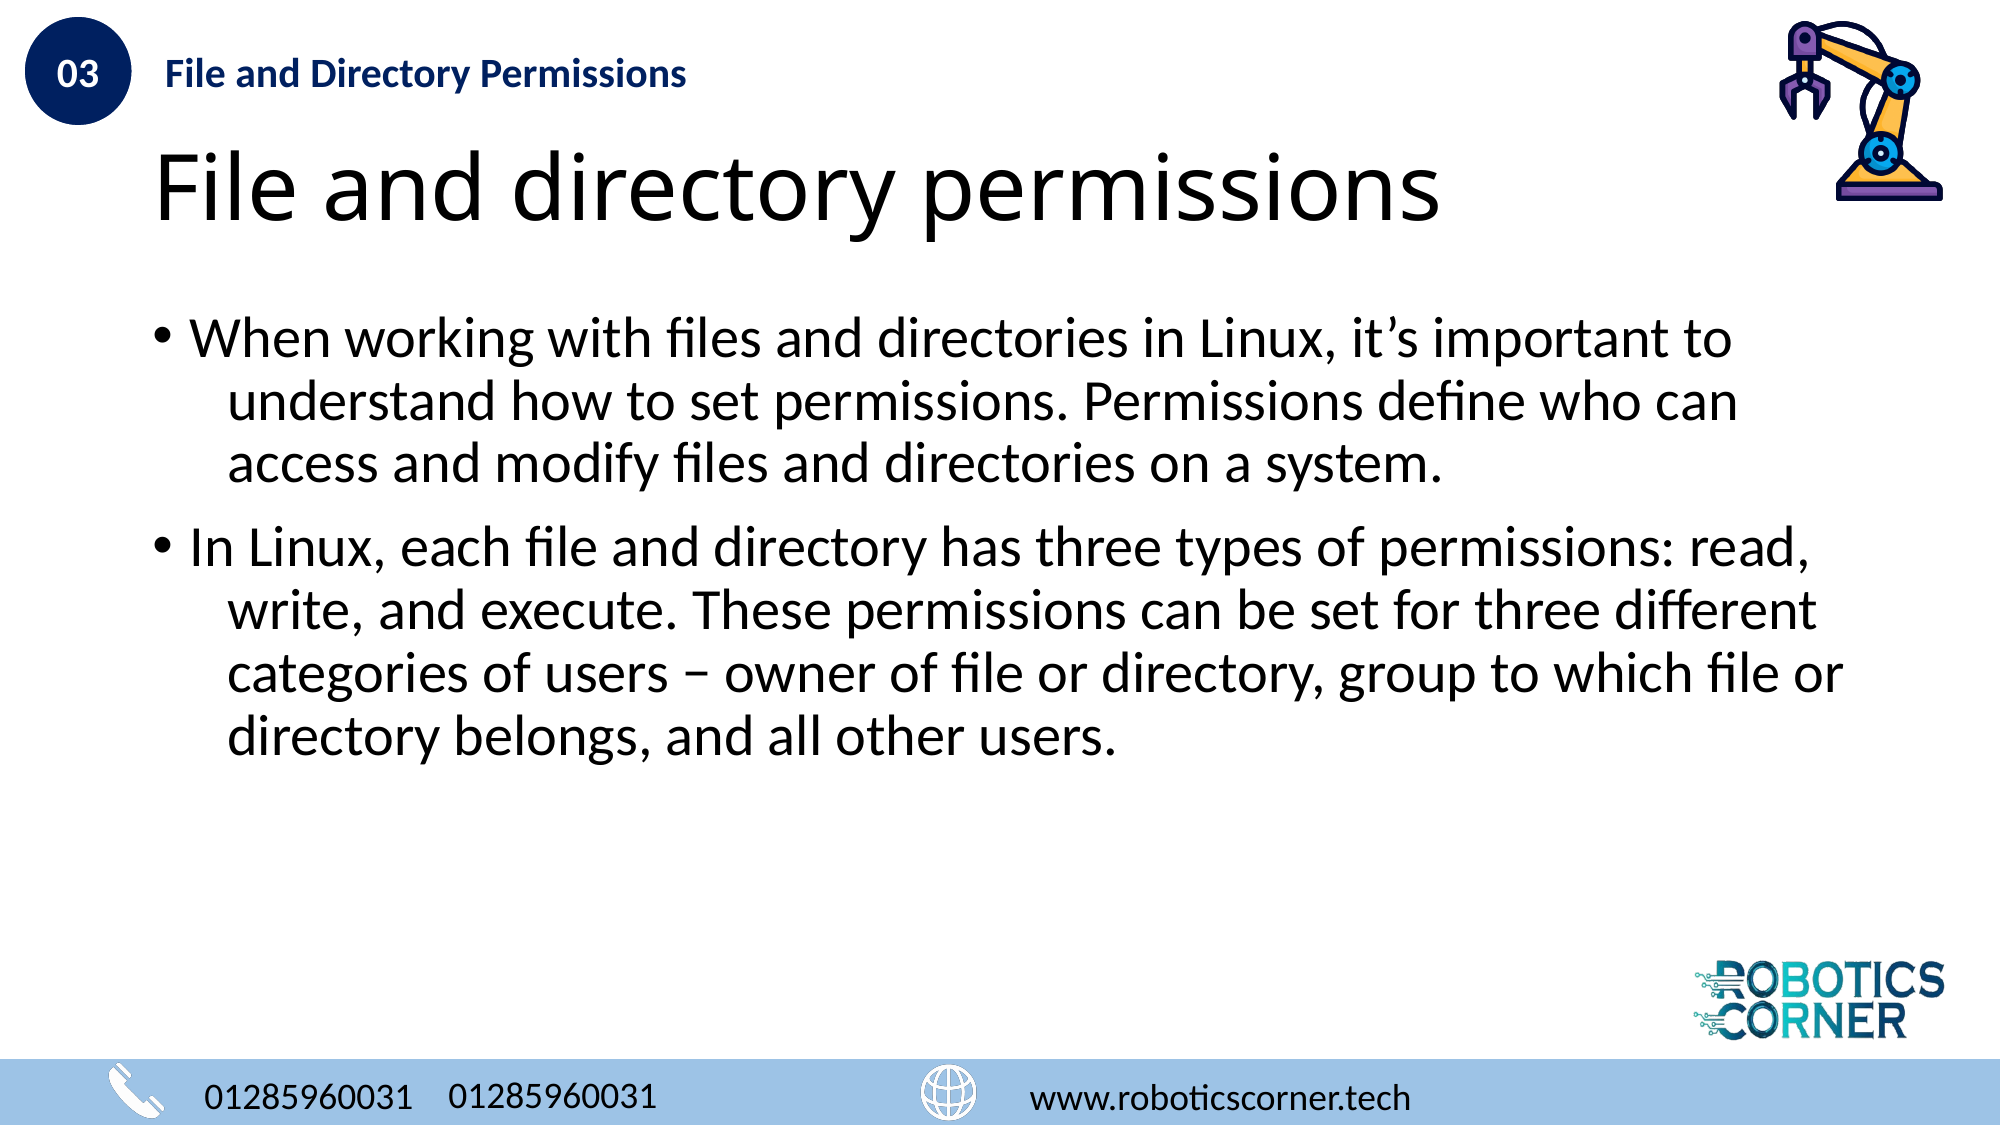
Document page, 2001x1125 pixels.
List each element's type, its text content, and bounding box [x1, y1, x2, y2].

title File and directory permissions [137, 82, 1863, 299]
picture [915, 1059, 981, 1125]
text_box 03 [22, 14, 134, 128]
picture [1771, 21, 1951, 201]
text_box File and Directory Permissions [150, 38, 846, 154]
picture [103, 1057, 170, 1124]
list When working with files and directories in Linux, it’s important to understand how to set permissions. Permissions define who can access and modify files and directories on a system. In Linux, each file and directory has three types of permissions: read, write, and execute. These permissions can be set for three different categories of users − owner of file or directory, group to which file or directory belongs, and all other users. [137, 299, 1863, 1014]
picture [1680, 859, 1953, 1125]
